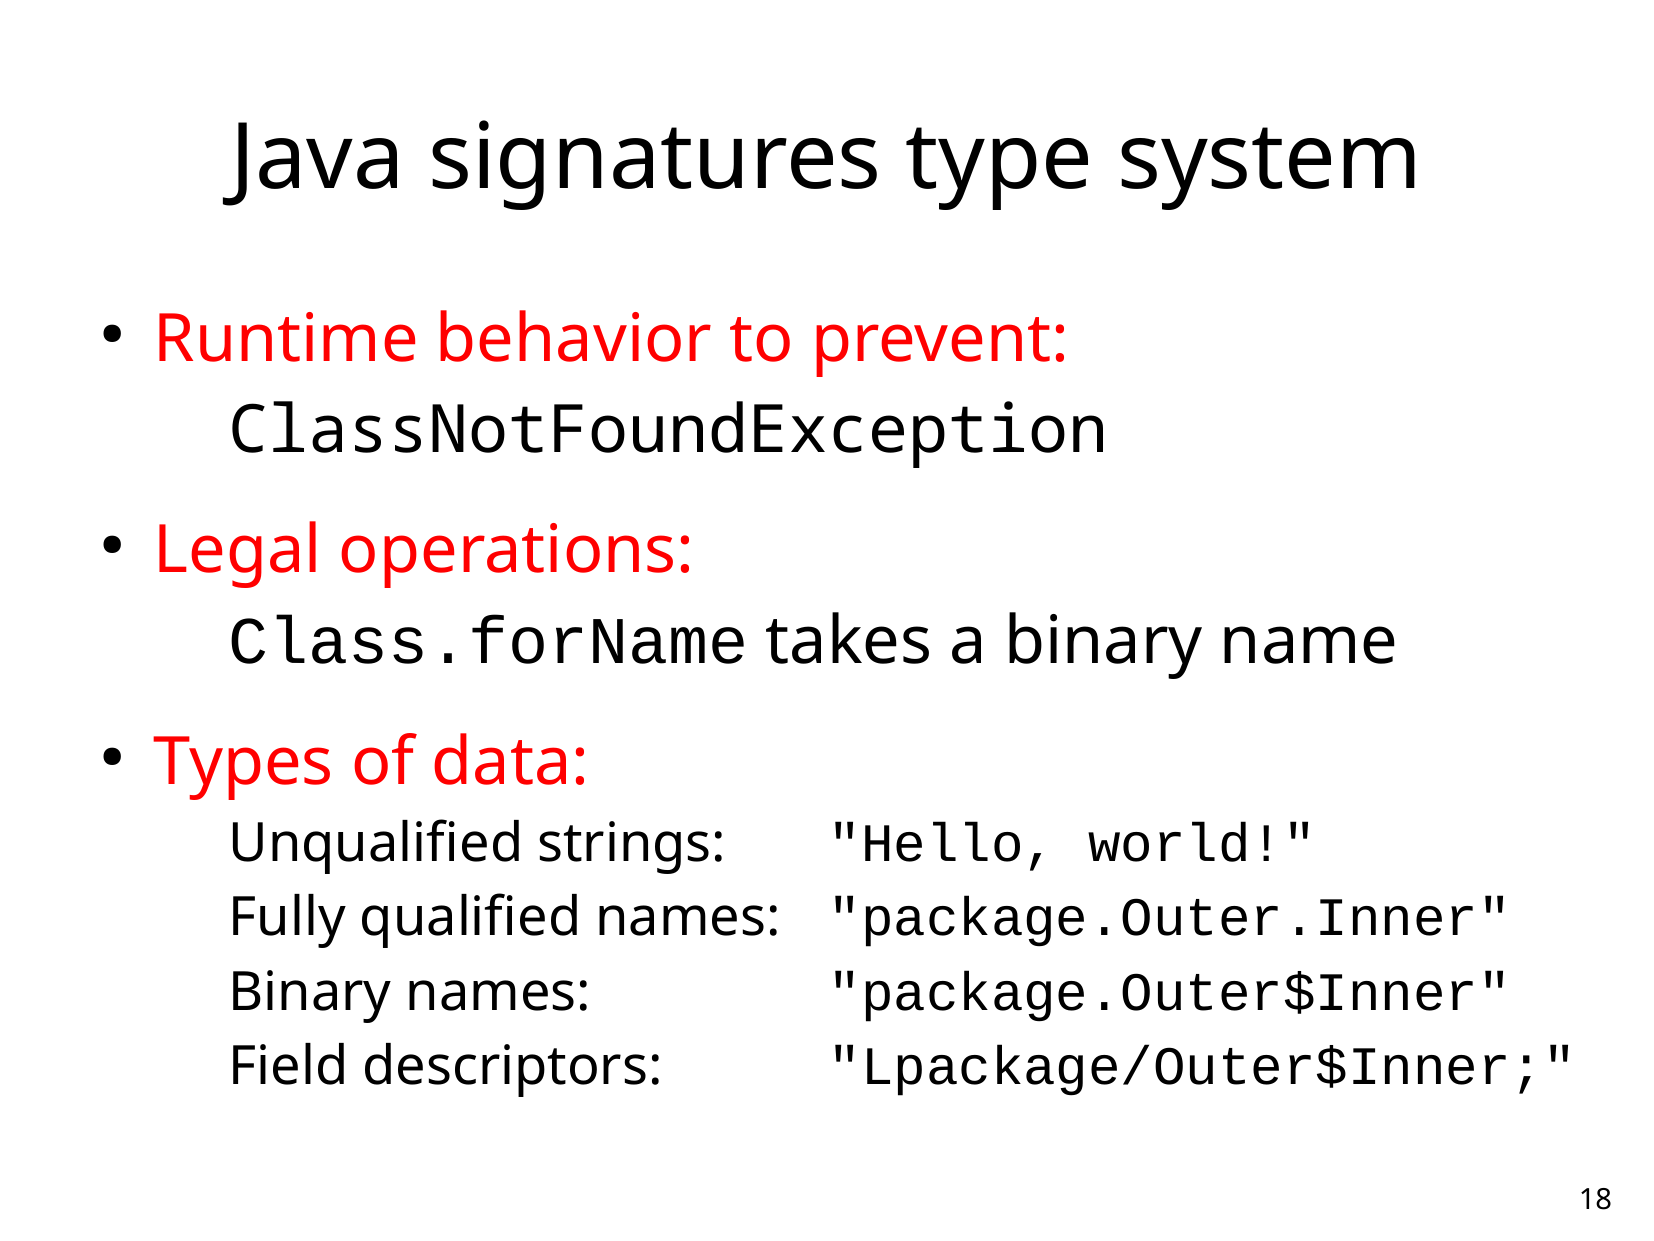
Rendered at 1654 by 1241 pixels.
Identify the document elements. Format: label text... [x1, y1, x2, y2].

list Runtime behavior to prevent: ClassNotFoundException Legal operations: Class.forName takes a binary name Types of data: Unqualified strings: "Hello, world!" Fully qualified names: "package.Outer.Inner" Binary names: "package.Outer$Inner" Field descriptors: "Lpackage/Outer$Inner;" [82, 290, 1613, 1109]
title Java signatures type system [82, 49, 1571, 257]
